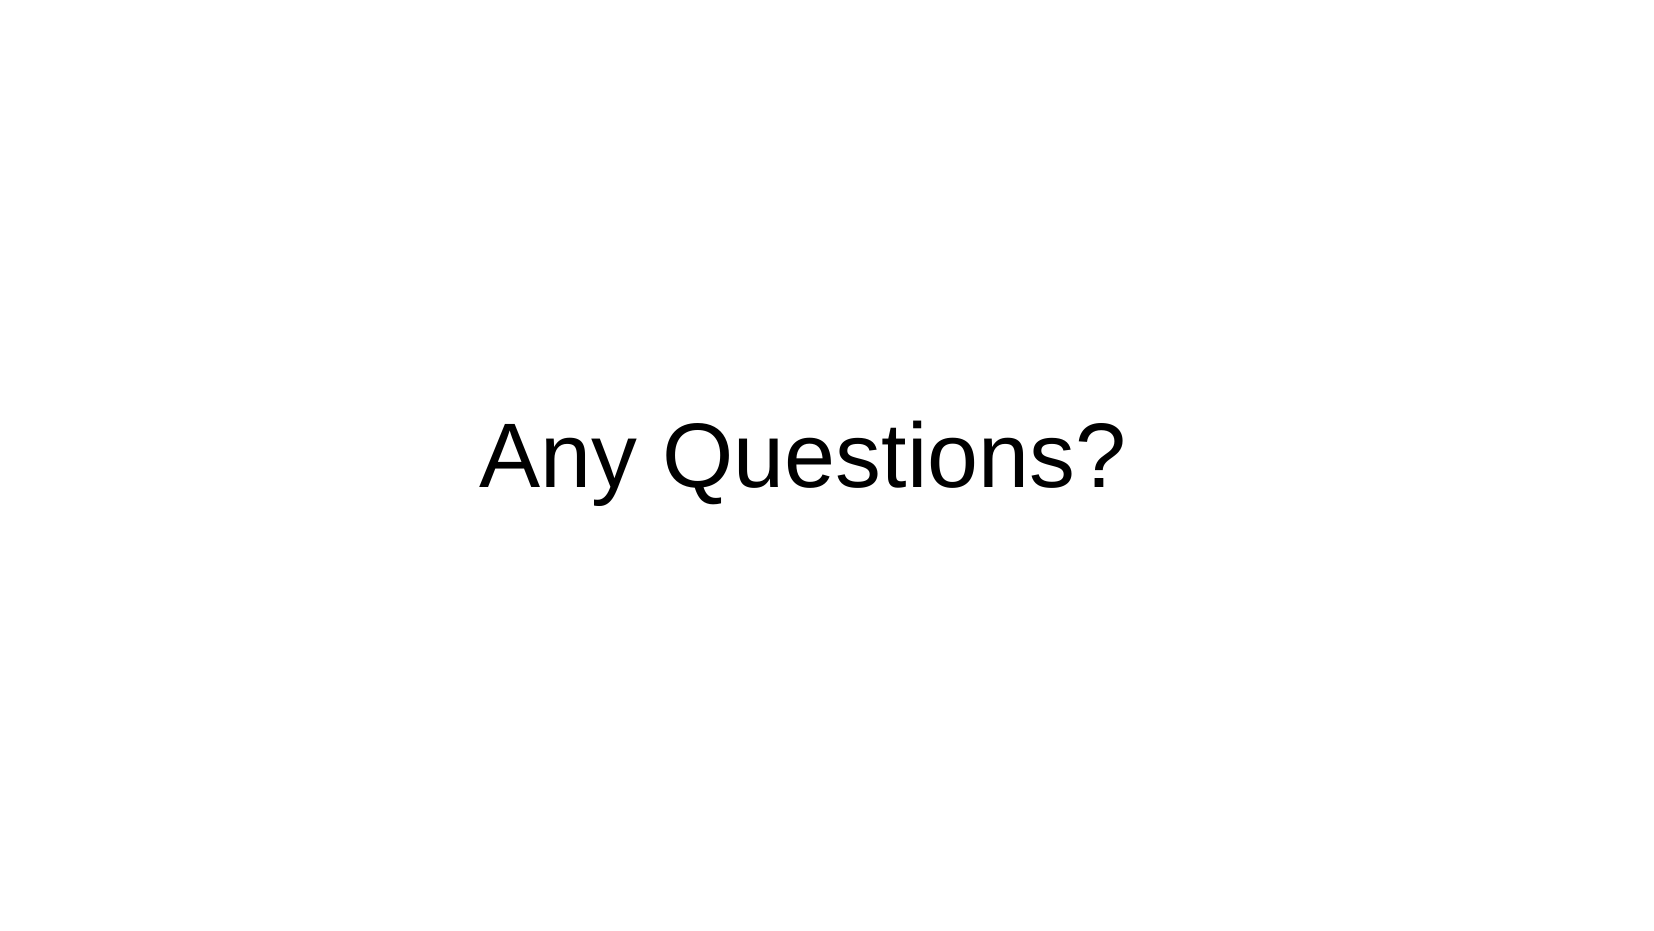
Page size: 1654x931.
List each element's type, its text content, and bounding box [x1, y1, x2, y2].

title Any Questions? [59, 377, 1548, 534]
